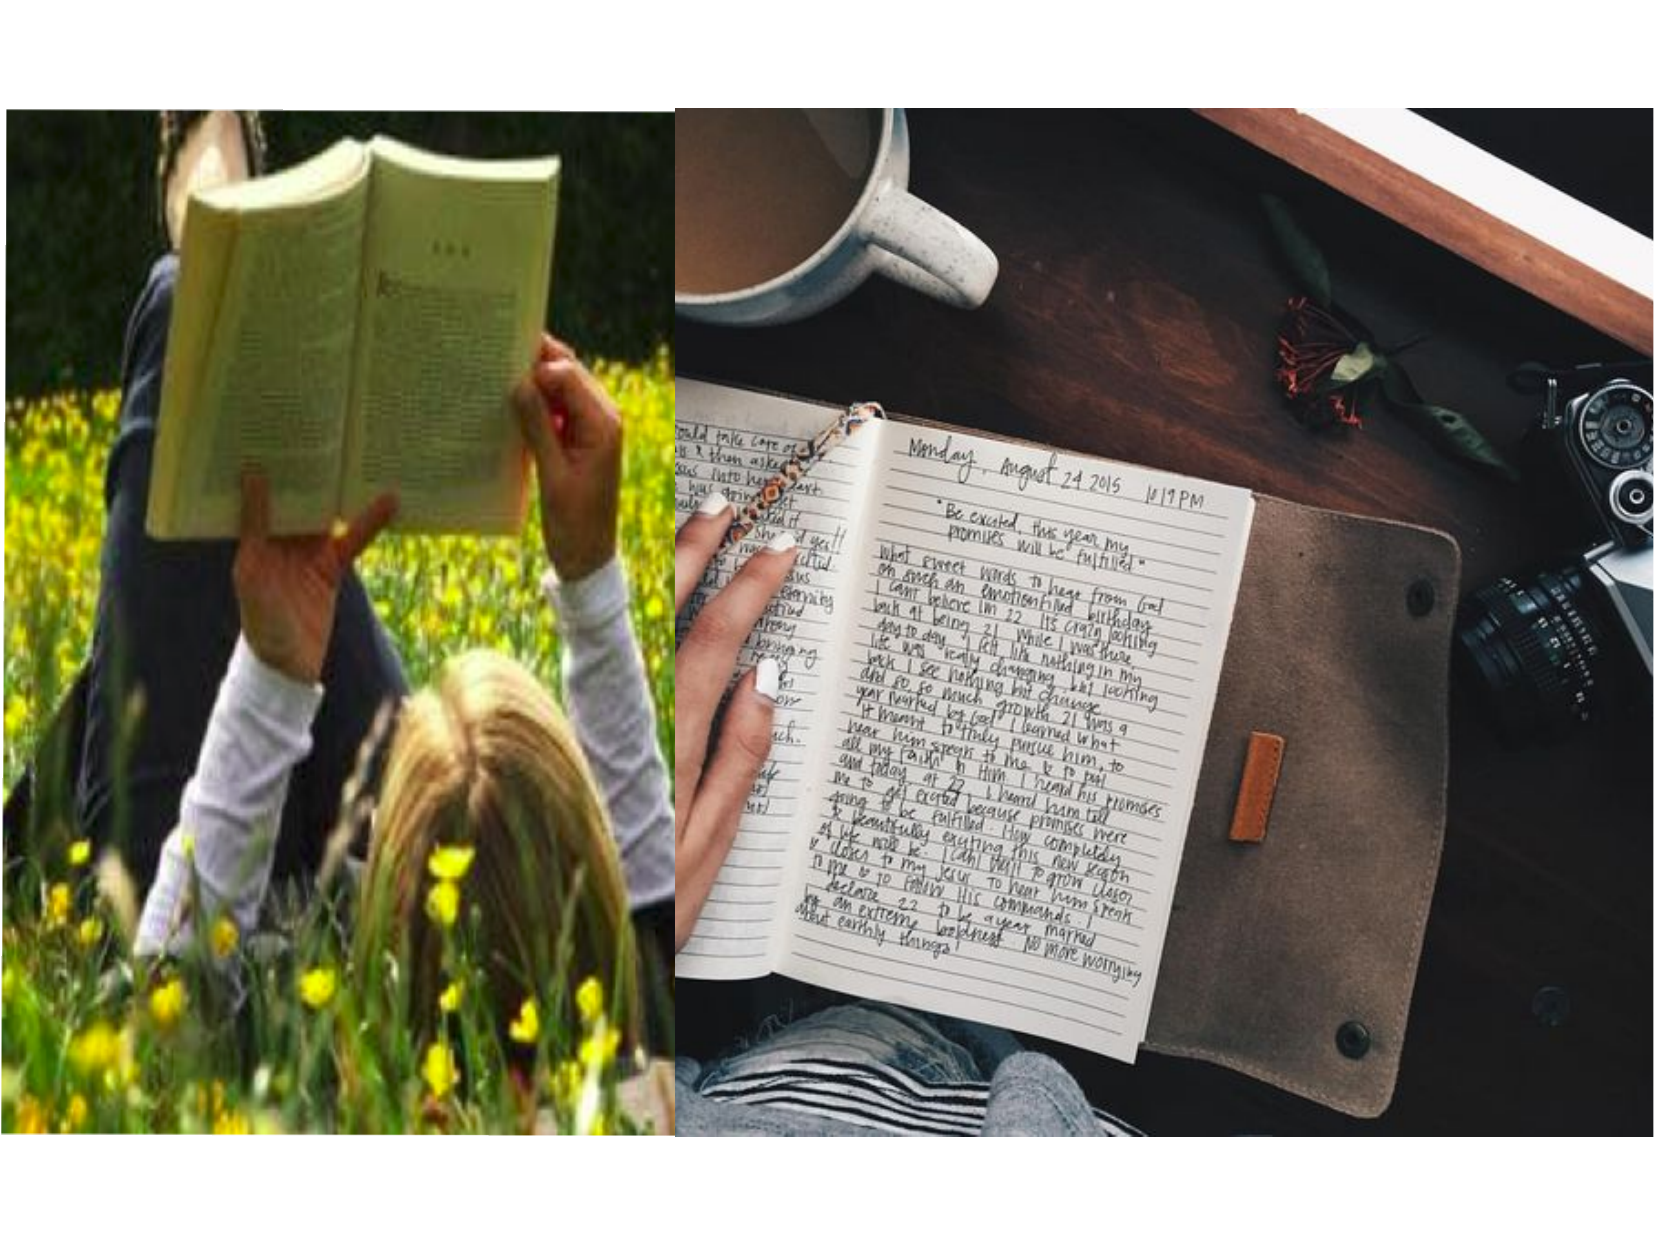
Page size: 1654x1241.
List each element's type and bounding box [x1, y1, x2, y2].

picture [0, 108, 1654, 1137]
